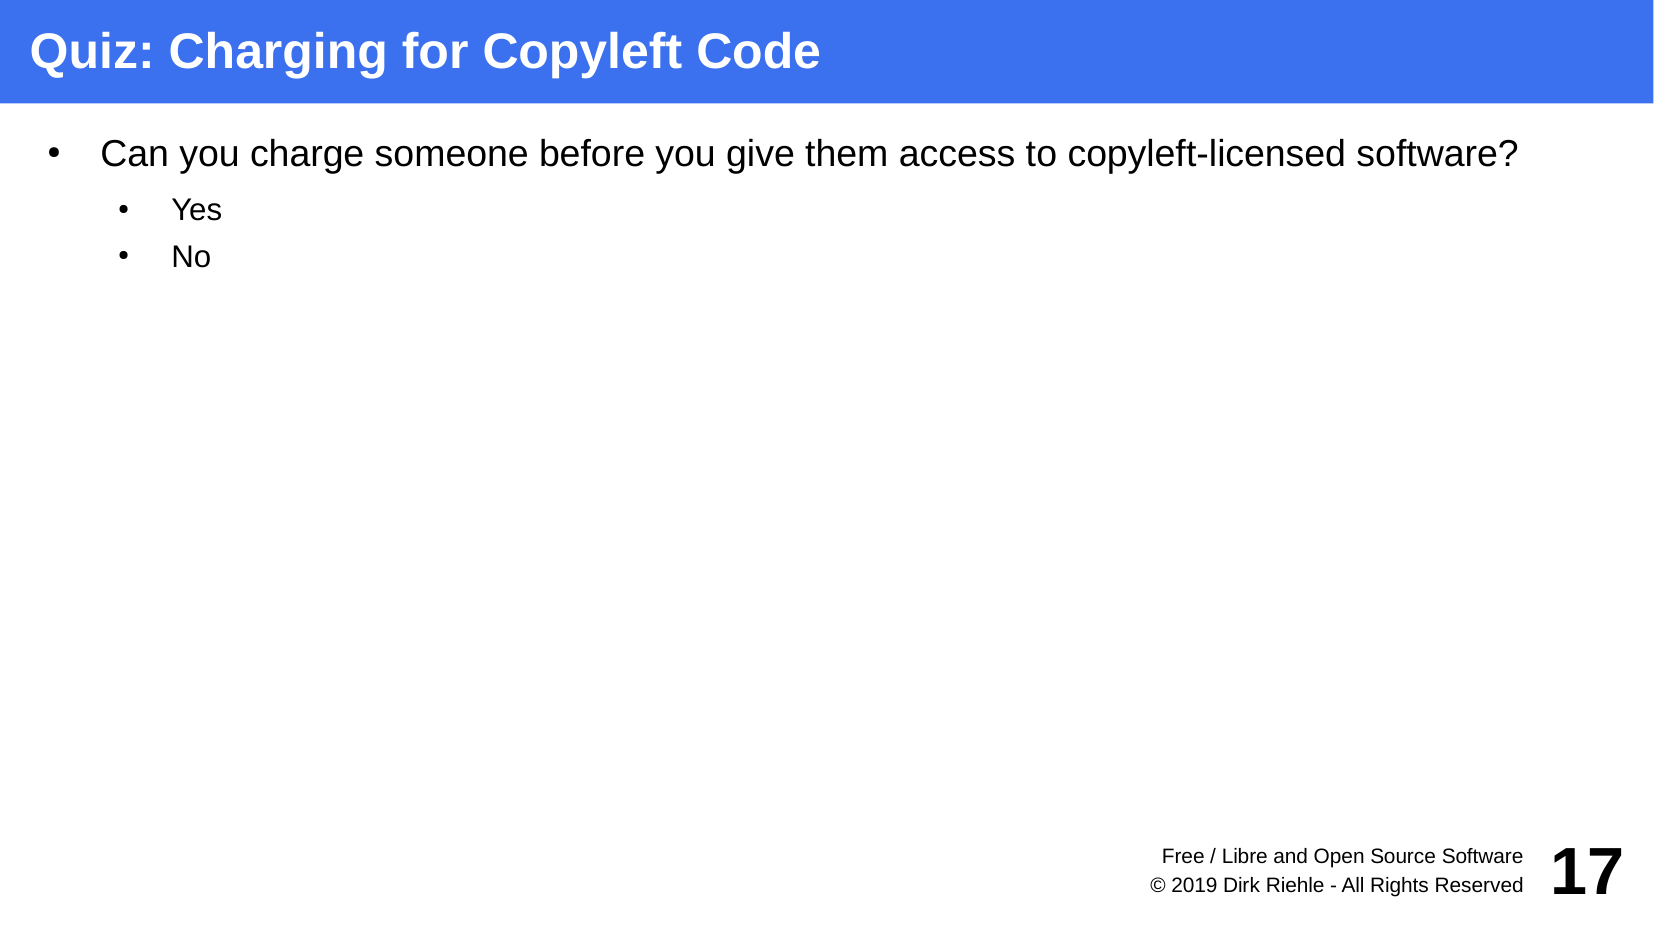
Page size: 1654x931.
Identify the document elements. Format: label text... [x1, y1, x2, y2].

list Can you charge someone before you give them access to copyleft-licensed software? Yes No [29, 132, 1625, 813]
title Quiz: Charging for Copyleft Code [0, 0, 1654, 104]
